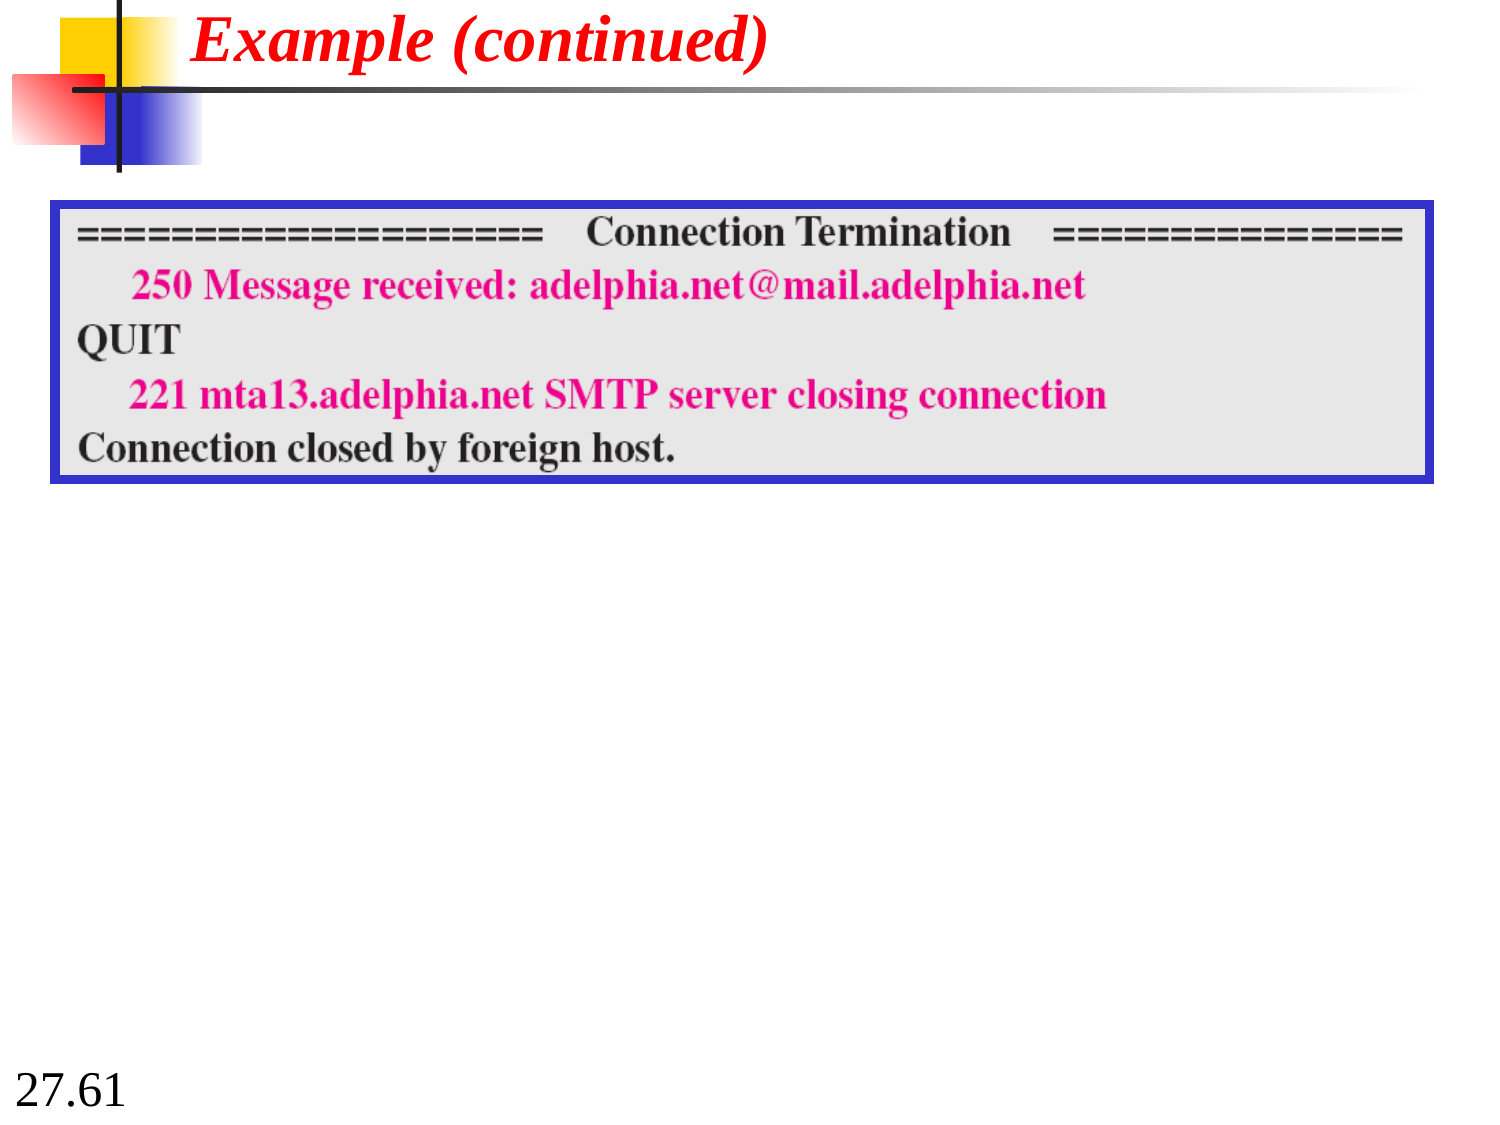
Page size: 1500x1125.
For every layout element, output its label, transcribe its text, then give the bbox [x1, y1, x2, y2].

text_box Example (continued) [175, 0, 787, 83]
picture [59, 209, 1426, 475]
text_box [12, 0, 1423, 173]
